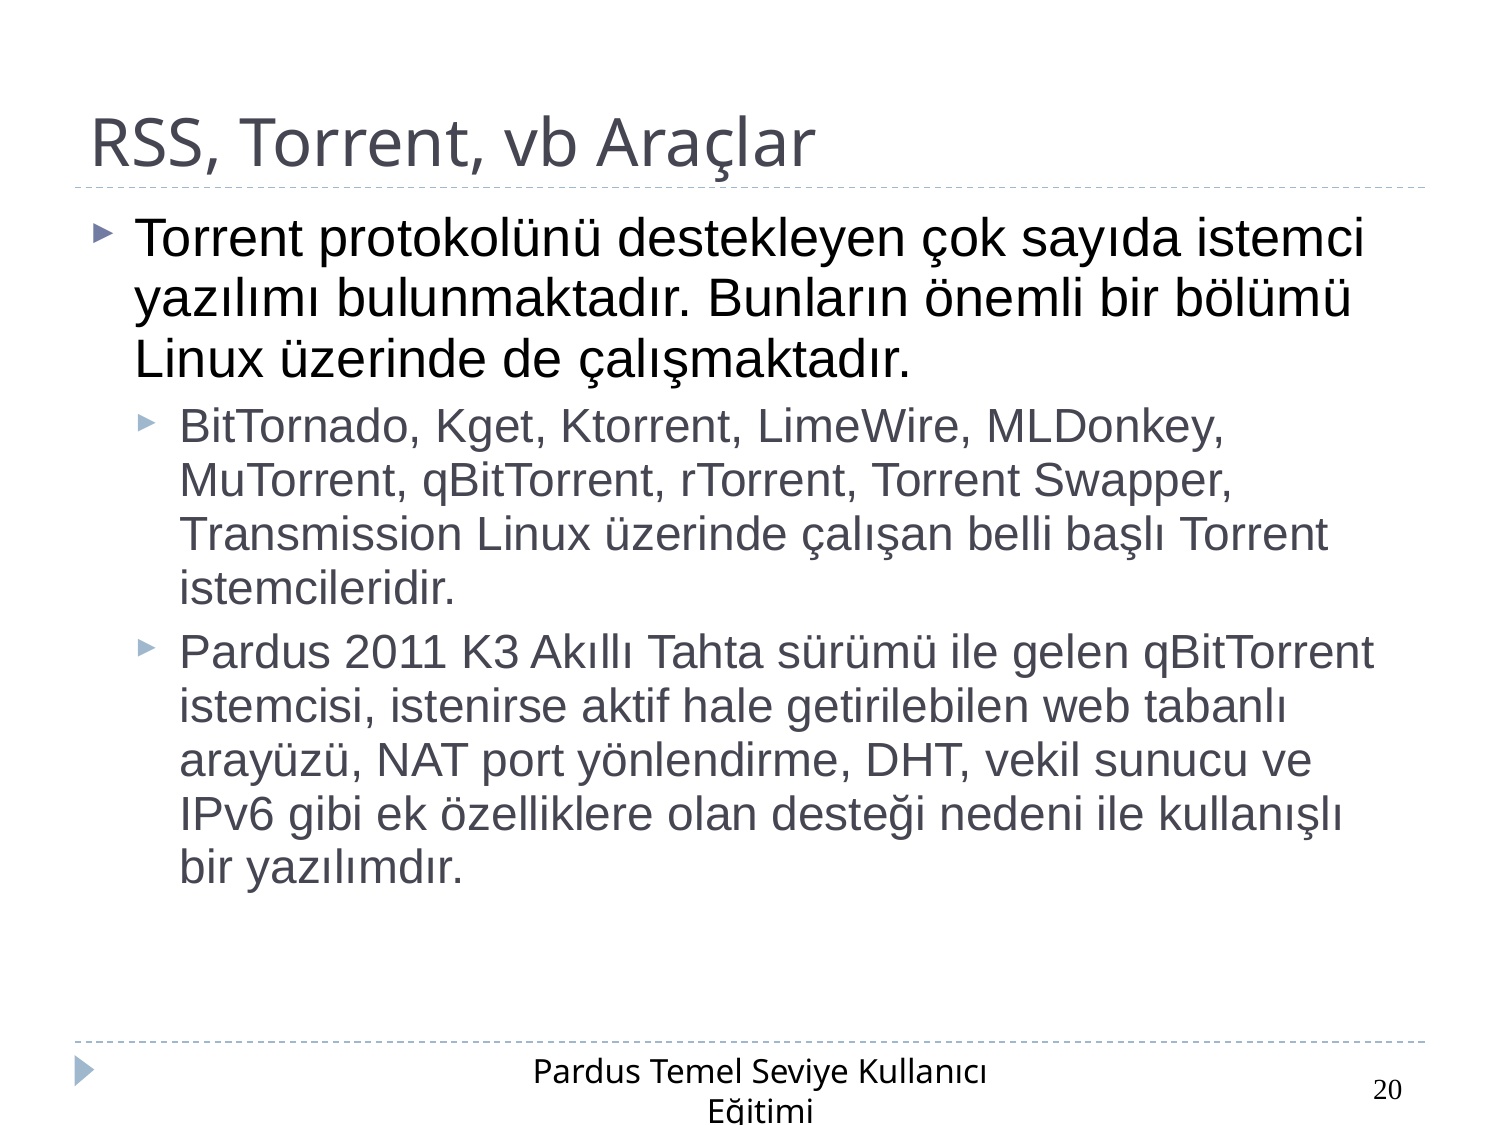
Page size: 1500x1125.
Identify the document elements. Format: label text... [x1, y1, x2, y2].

list Torrent protokolünü destekleyen çok sayıda istemci yazılımı bulunmaktadır. Bunların önemli bir bölümü Linux üzerinde de çalışmaktadır. BitTornado, Kget, Ktorrent, LimeWire, MLDonkey, MuTorrent, qBitTorrent, rTorrent, Torrent Swapper, Transmission Linux üzerinde çalışan belli başlı Torrent istemcileridir. Pardus 2011 K3 Akıllı Tahta sürümü ile gelen qBitTorrent istemcisi, istenirse aktif hale getirilebilen web tabanlı arayüzü, NAT port yönlendirme, DHT, vekil sunucu ve IPv6 gibi ek özelliklere olan desteği nedeni ile kullanışlı bir yazılımdır. [75, 200, 1425, 1010]
title RSS, Torrent, vb Araçlar [75, 24, 1425, 188]
